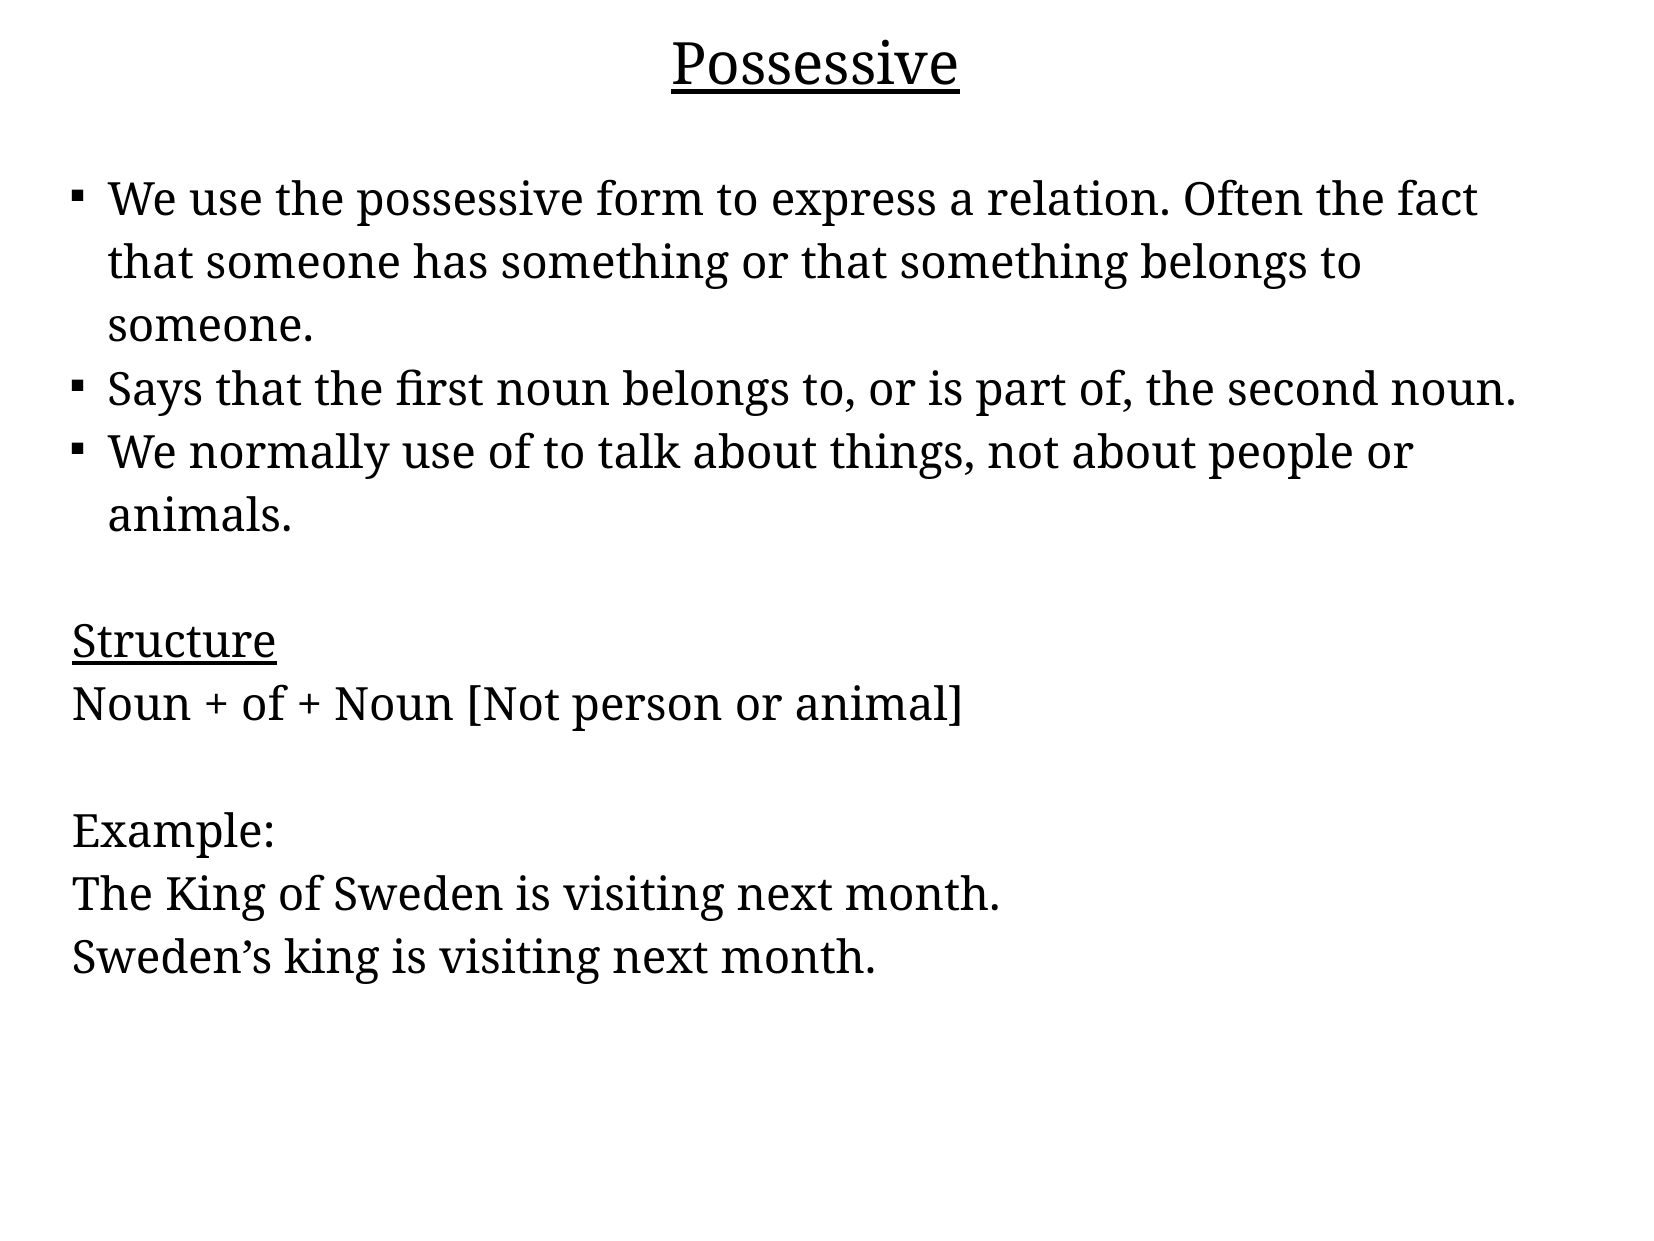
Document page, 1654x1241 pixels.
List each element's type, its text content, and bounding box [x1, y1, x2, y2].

text_box Possessive We use the possessive form to express a relation. Often the fact that someone has something or that something belongs to someone. Says that the first noun belongs to, or is part of, the second noun. We normally use of to talk about things, not about people or animals. Structure Noun + of + Noun [Not person or animal] Example: The King of Sweden is visiting next month. Sweden’s king is visiting next month. [71, 31, 1560, 1140]
